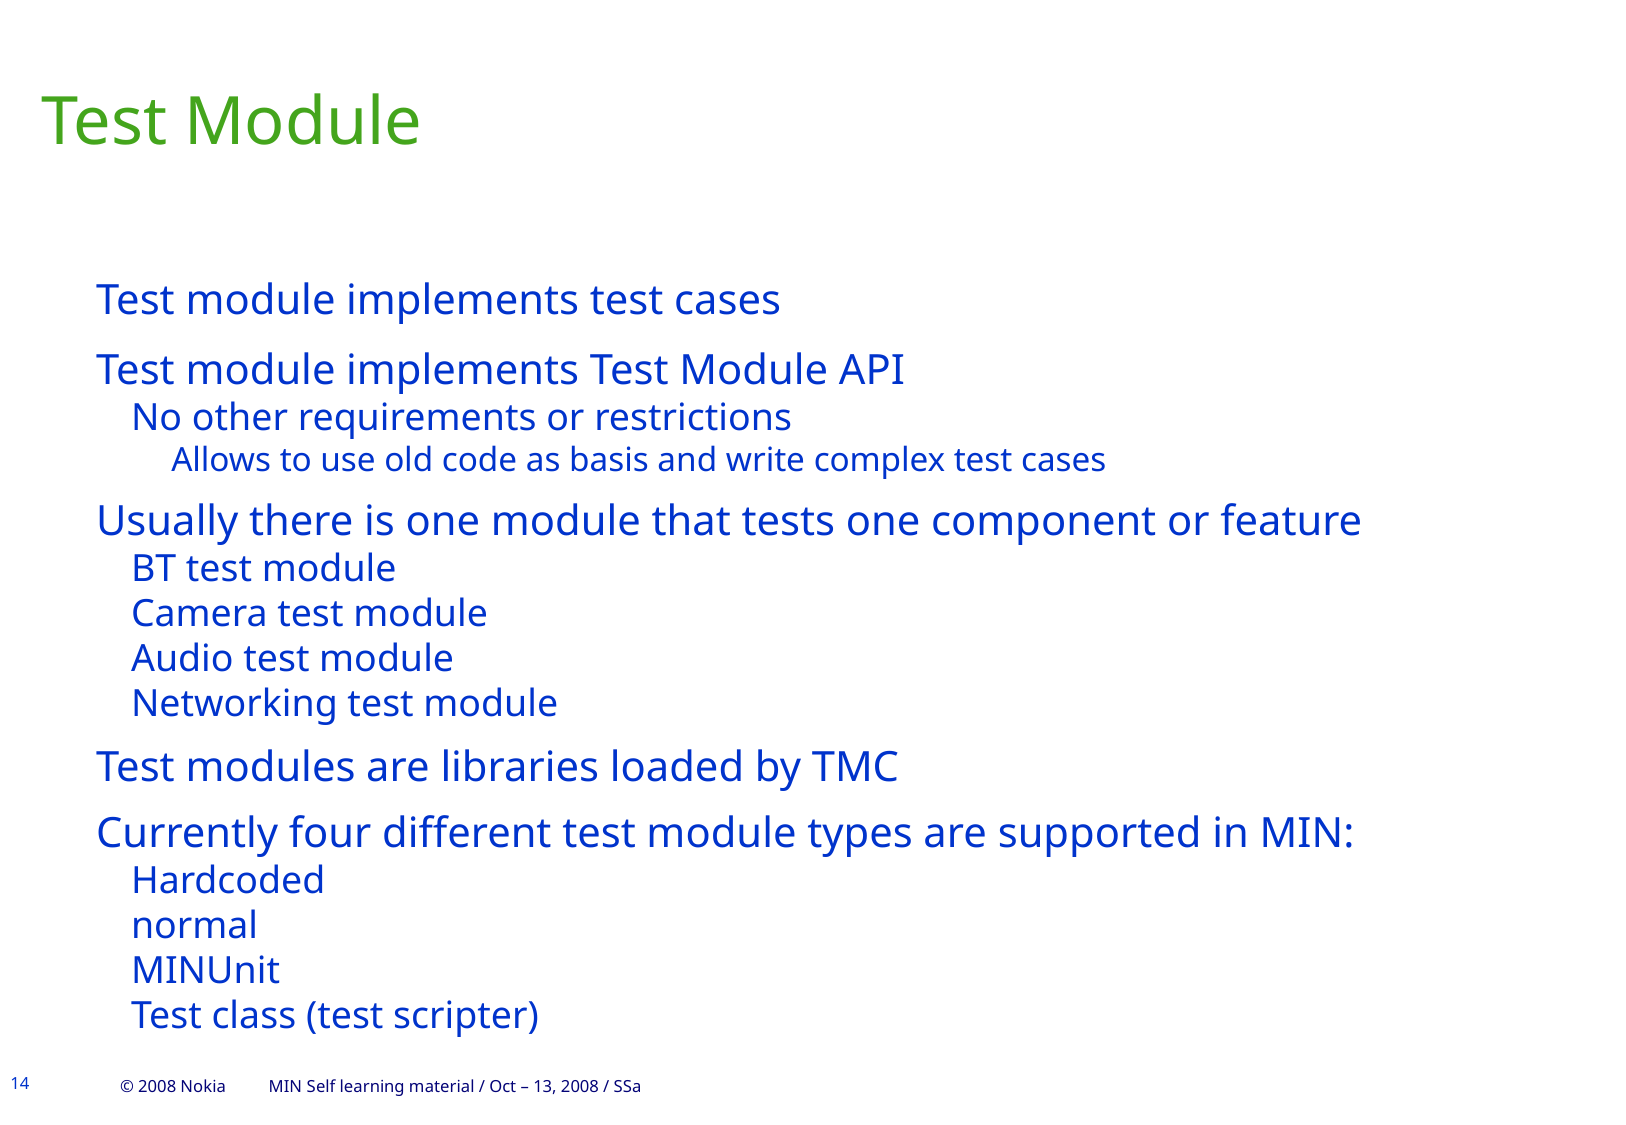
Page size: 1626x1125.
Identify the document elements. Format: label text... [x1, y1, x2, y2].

title Test Module [41, 70, 1504, 174]
list Test module implements test cases Test module implements Test Module API No other requirements or restrictions Allows to use old code as basis and write complex test cases Usually there is one module that tests one component or feature BT test module Camera test module Audio test module Networking test module Test modules are libraries loaded by TMC Currently four different test module types are supported in MIN: Hardcoded normal MINUnit Test class (test scripter) [81, 262, 1544, 1125]
